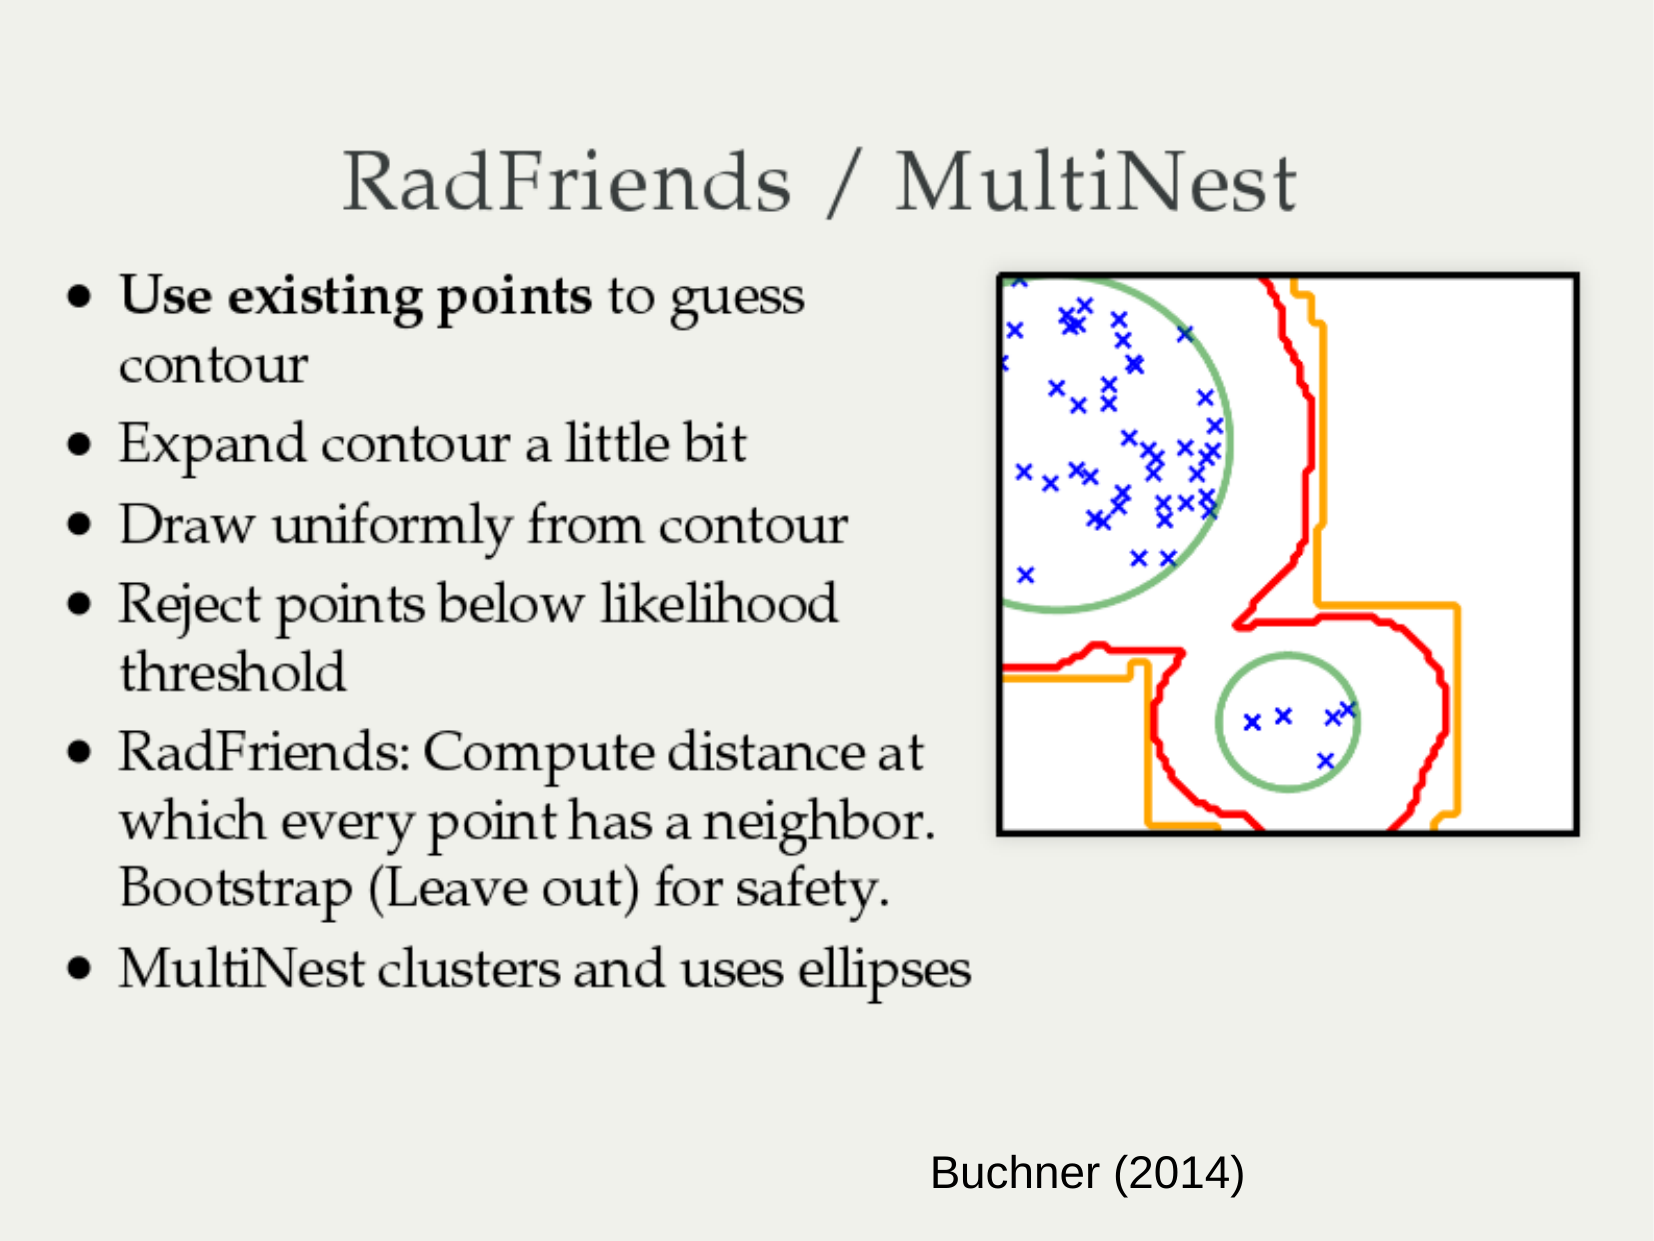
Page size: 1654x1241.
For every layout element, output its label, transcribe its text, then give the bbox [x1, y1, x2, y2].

picture [0, 0, 1654, 1241]
text_box Buchner (2014) [915, 1140, 1546, 1231]
